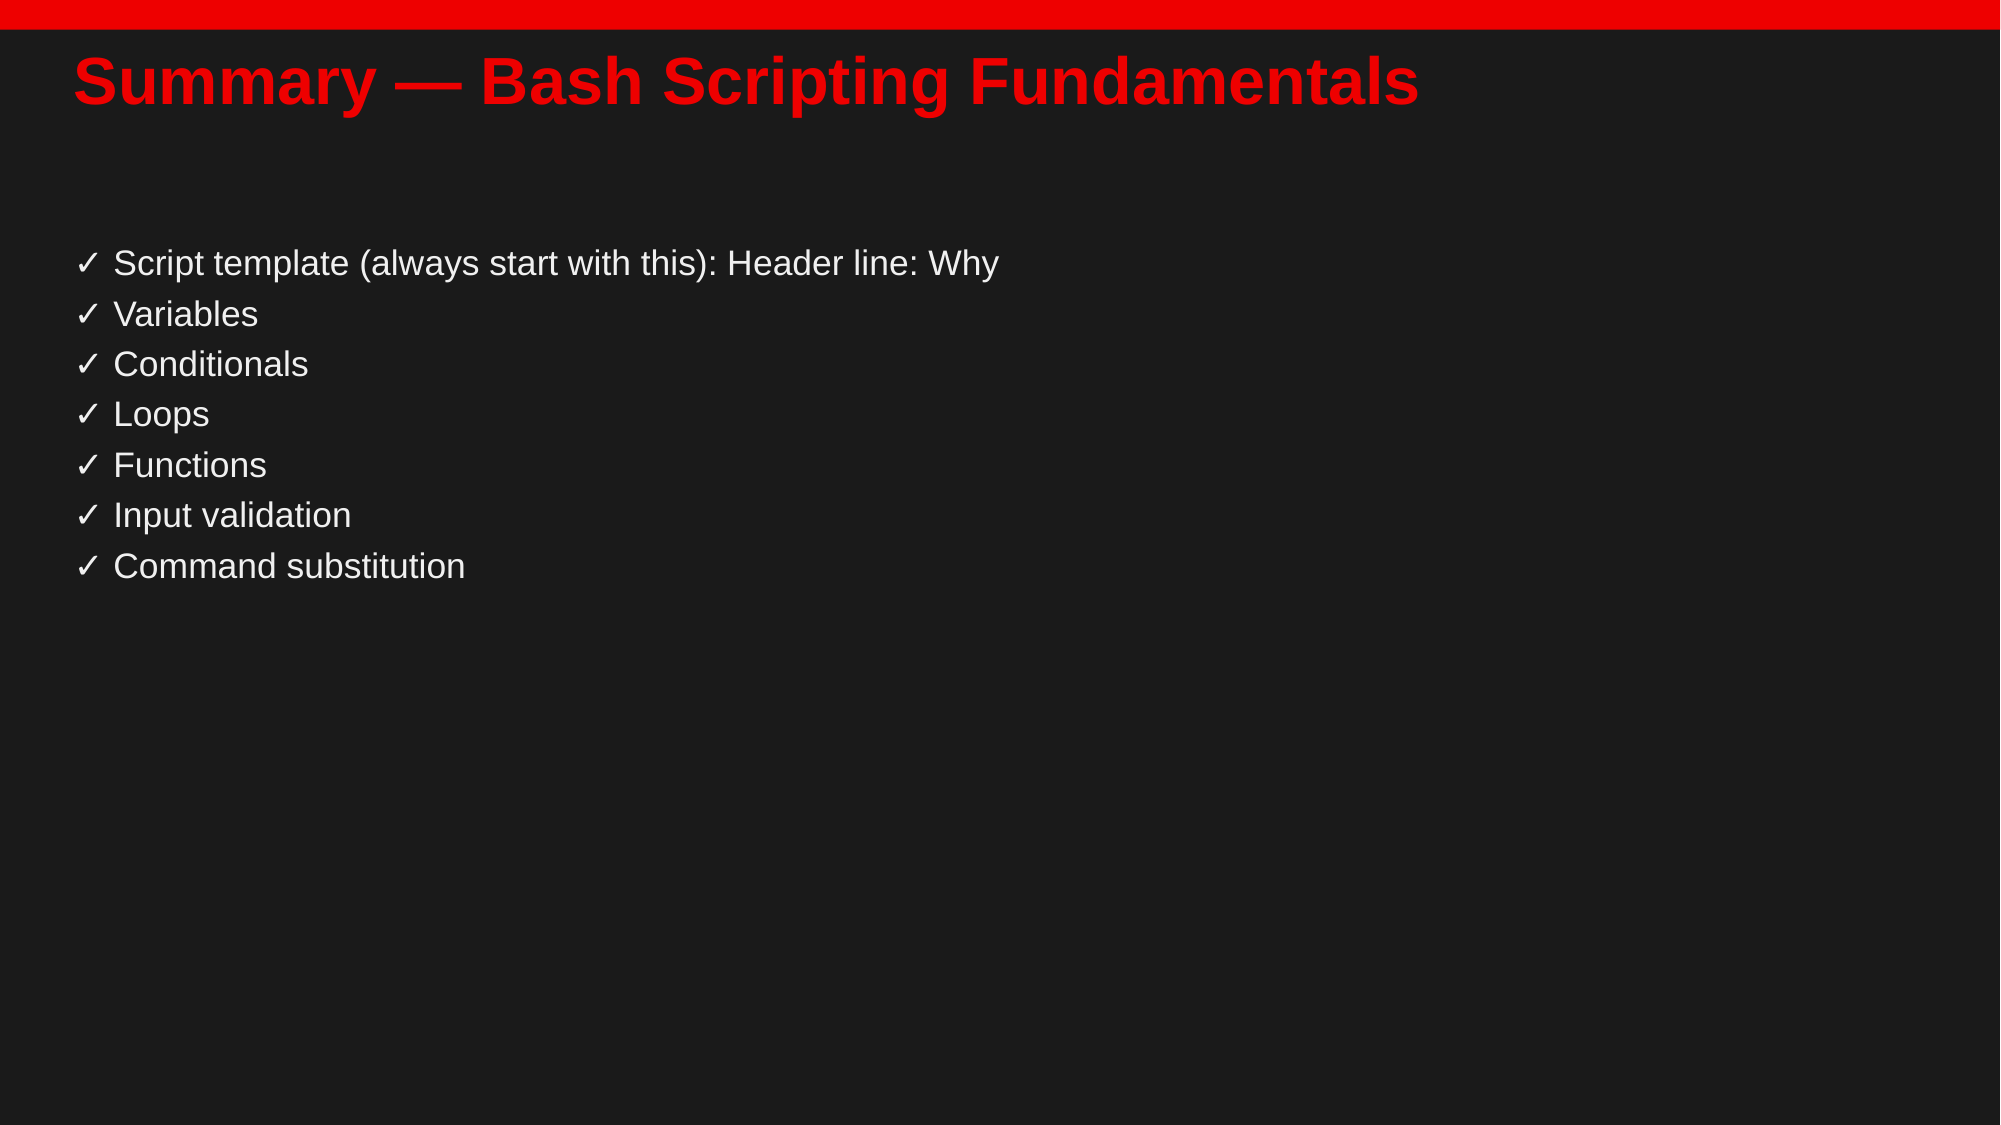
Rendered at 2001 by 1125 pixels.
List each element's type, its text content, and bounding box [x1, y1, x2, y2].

text_box ✓ Script template (always start with this): Header line: Why ✓ Variables ✓ Conditionals ✓ Loops ✓ Functions ✓ Input validation ✓ Command substitution [59, 236, 1942, 1037]
text_box [0, 0, 2001, 30]
text_box Summary — Bash Scripting Fundamentals [59, 36, 1942, 208]
